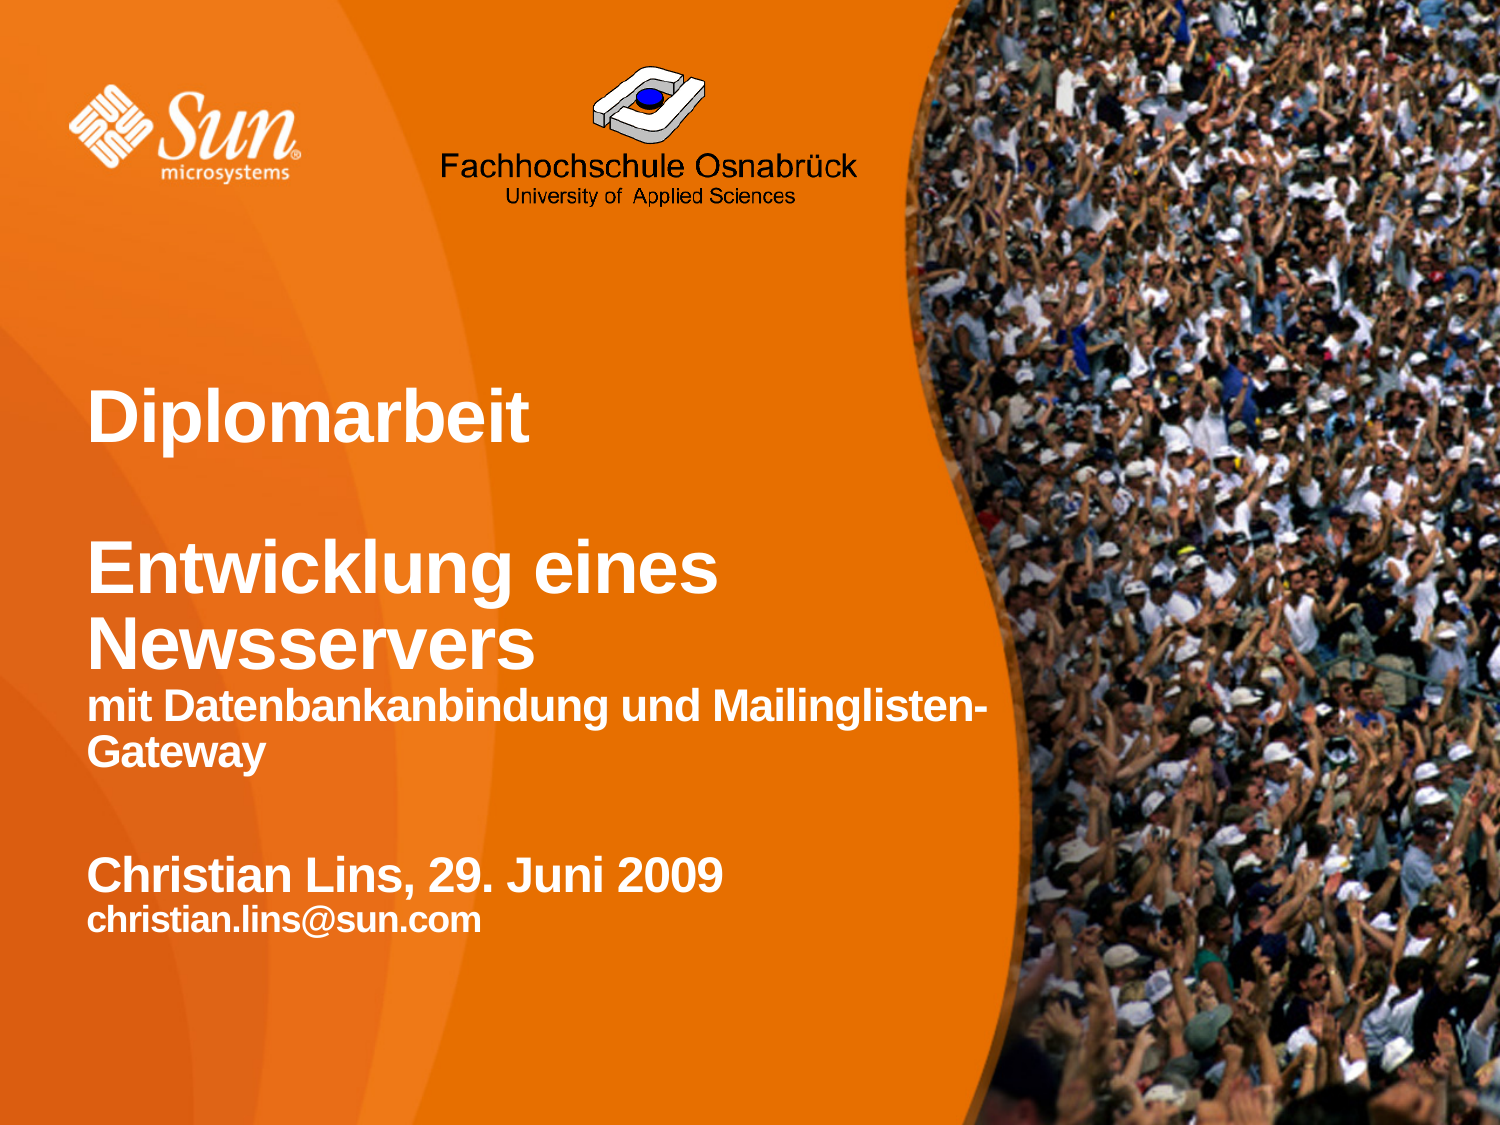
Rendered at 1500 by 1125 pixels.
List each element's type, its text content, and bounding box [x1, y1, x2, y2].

title Diplomarbeit Entwicklung eines Newsservers mit Datenbankanbindung und Mailinglisten-Gateway Christian Lins, 29. Juni 2009 christian.lins@sun.com [86, 373, 1063, 1025]
picture [0, 0, 1500, 1125]
